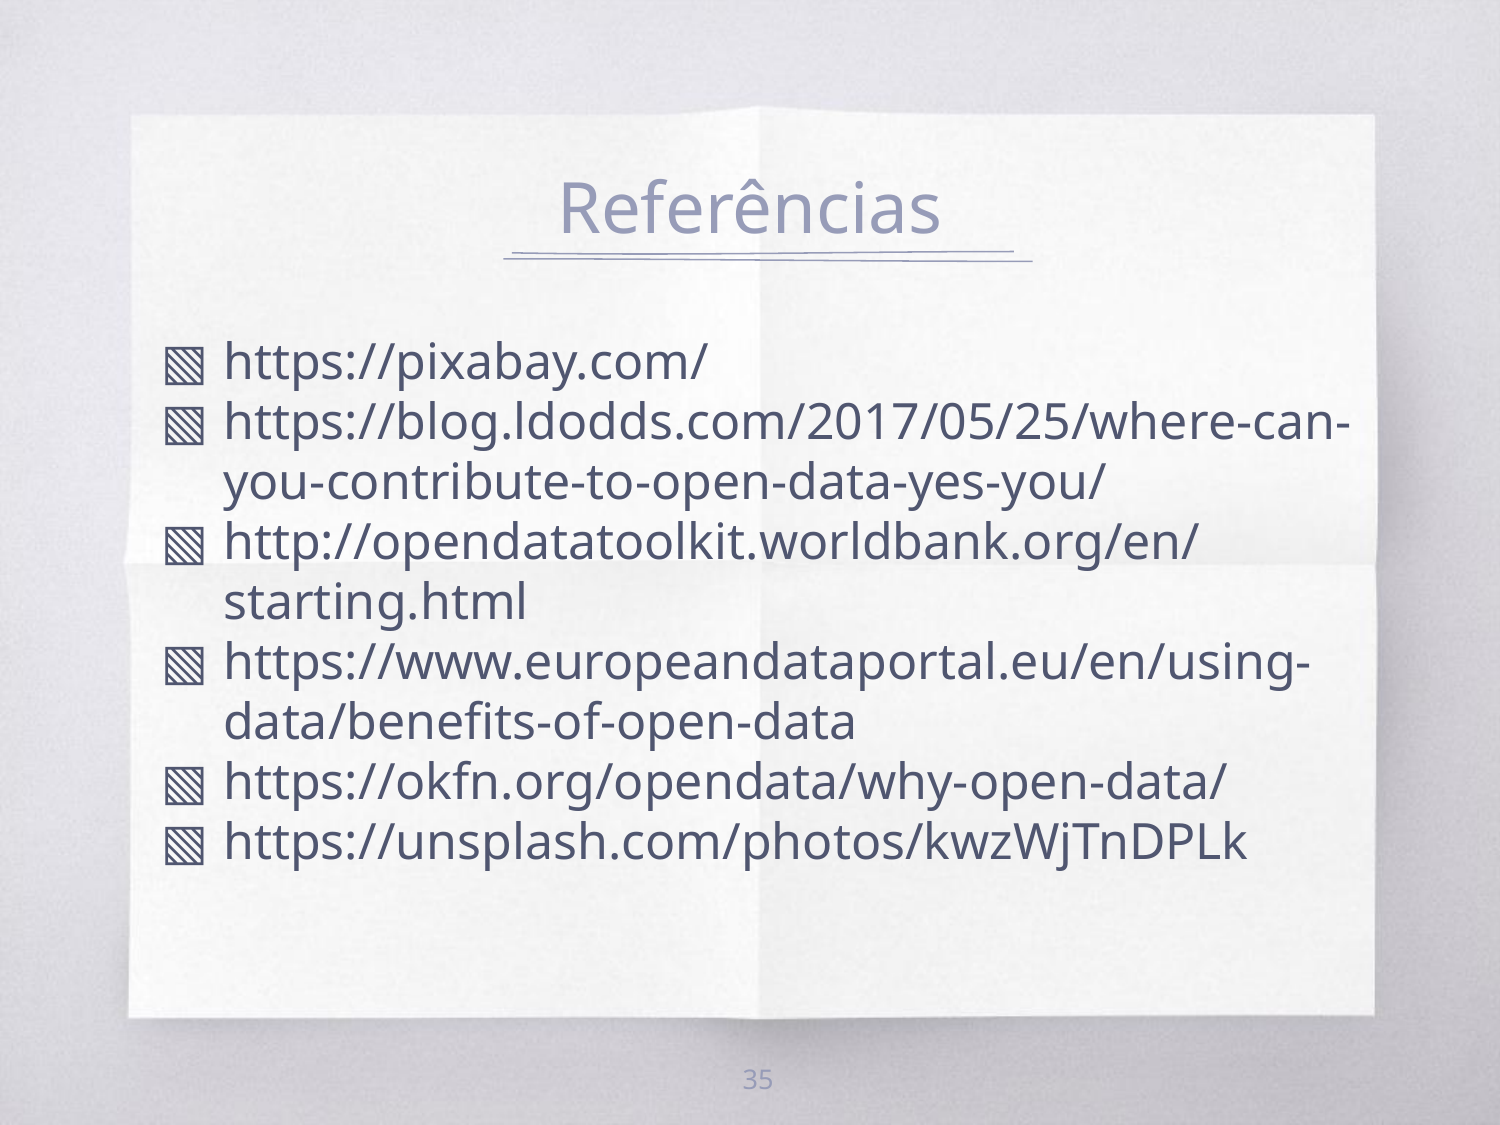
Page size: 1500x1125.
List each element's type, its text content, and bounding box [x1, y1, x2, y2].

title Referências [168, 113, 1332, 263]
picture [0, 0, 1500, 1125]
slide_number <number> [713, 1047, 804, 1113]
list https://pixabay.com/ https://blog.ldodds.com/2017/05/25/where-can-you-contribute-to-open-data-yes-you/ http://opendatatoolkit.worldbank.org/en/starting.html https://www.europeandataportal.eu/en/using-data/benefits-of-open-data https://okfn.org/opendata/why-open-data/ https://unsplash.com/photos/kwzWjTnDPLk [133, 314, 1378, 985]
